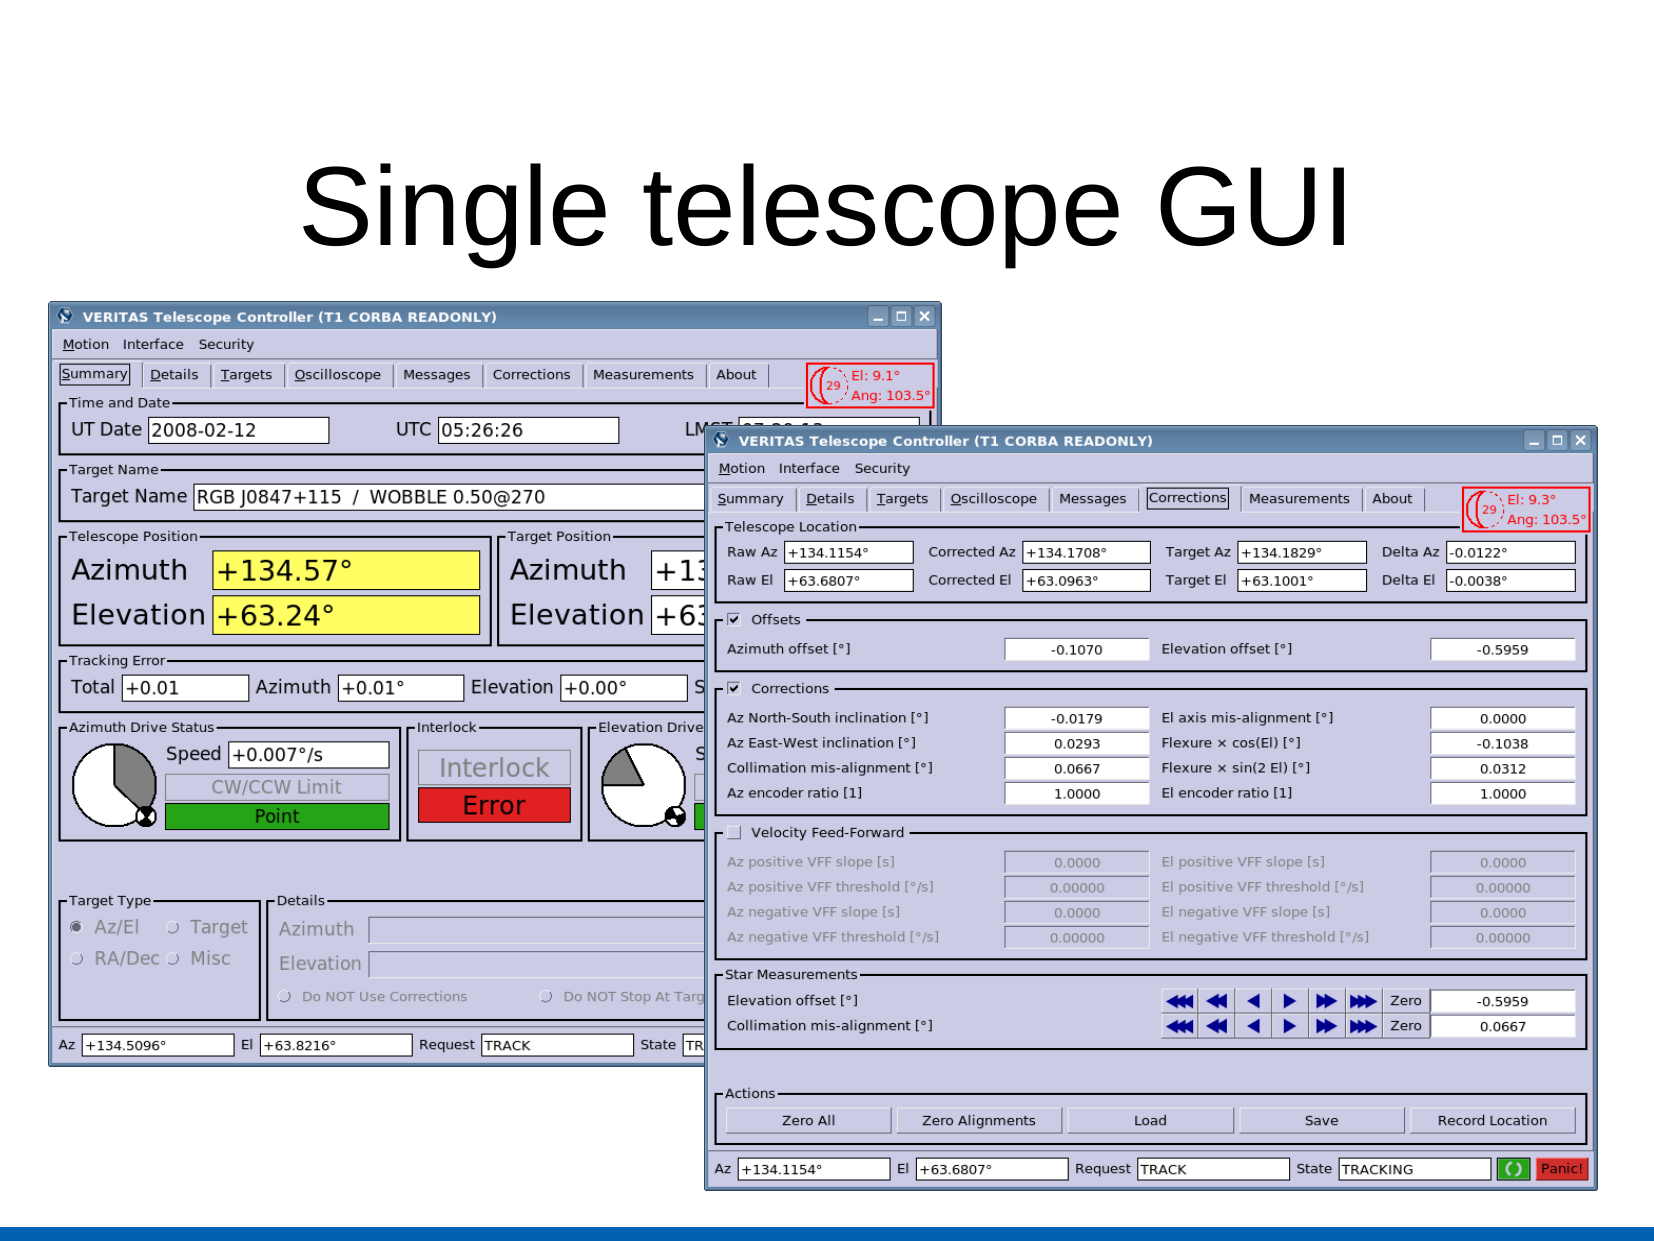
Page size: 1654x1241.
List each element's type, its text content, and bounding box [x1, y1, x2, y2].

picture [48, 301, 1598, 1191]
title Single telescope GUI [121, 102, 1533, 311]
